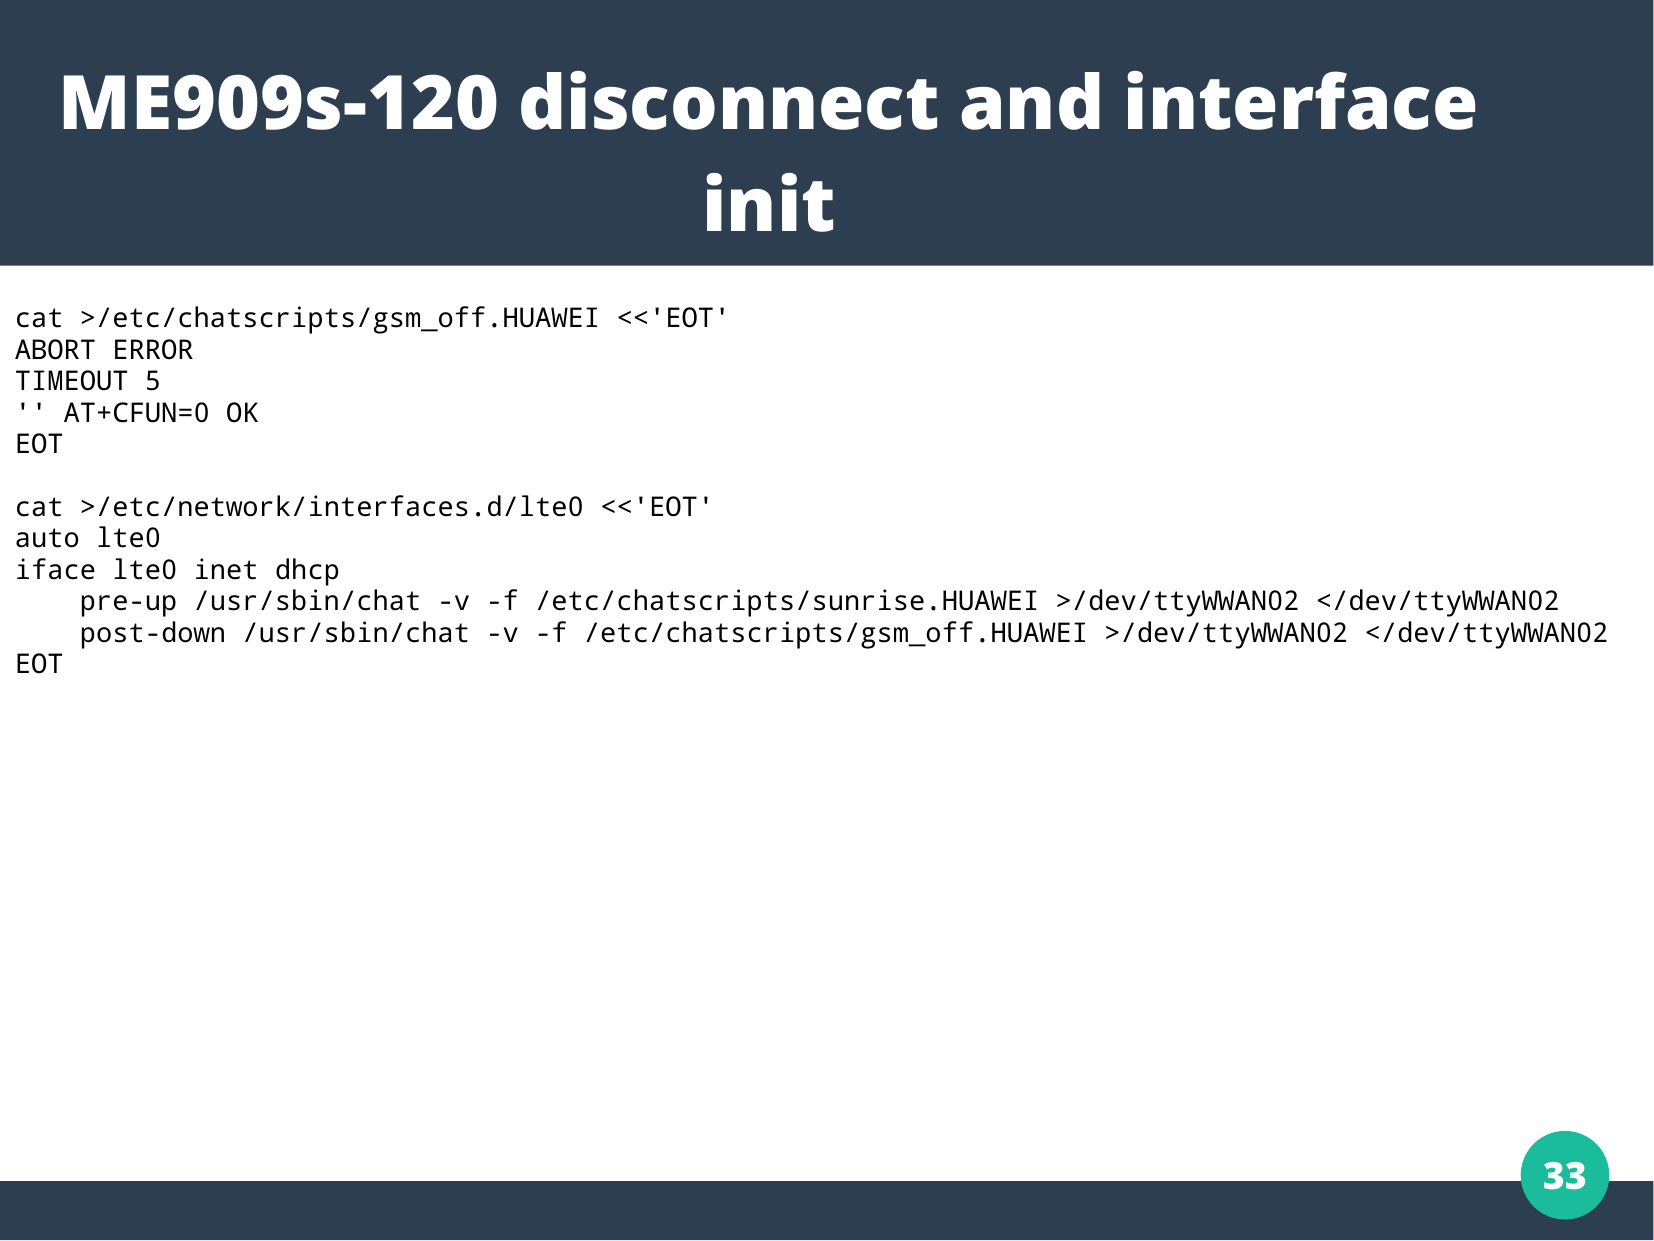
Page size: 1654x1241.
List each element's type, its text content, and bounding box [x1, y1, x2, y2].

text_box cat >/etc/chatscripts/gsm_off.HUAWEI <<'EOT' ABORT ERROR TIMEOUT 5 '' AT+CFUN=0 OK EOT cat >/etc/network/interfaces.d/lte0 <<'EOT' auto lte0 iface lte0 inet dhcp pre-up /usr/sbin/chat -v -f /etc/chatscripts/sunrise.HUAWEI >/dev/ttyWWAN02 </dev/ttyWWAN02 post-down /usr/sbin/chat -v -f /etc/chatscripts/gsm_off.HUAWEI >/dev/ttyWWAN02 </dev/ttyWWAN02 EOT [0, 295, 1654, 1093]
title ME909s-120 disconnect and interface init [59, 49, 1595, 207]
